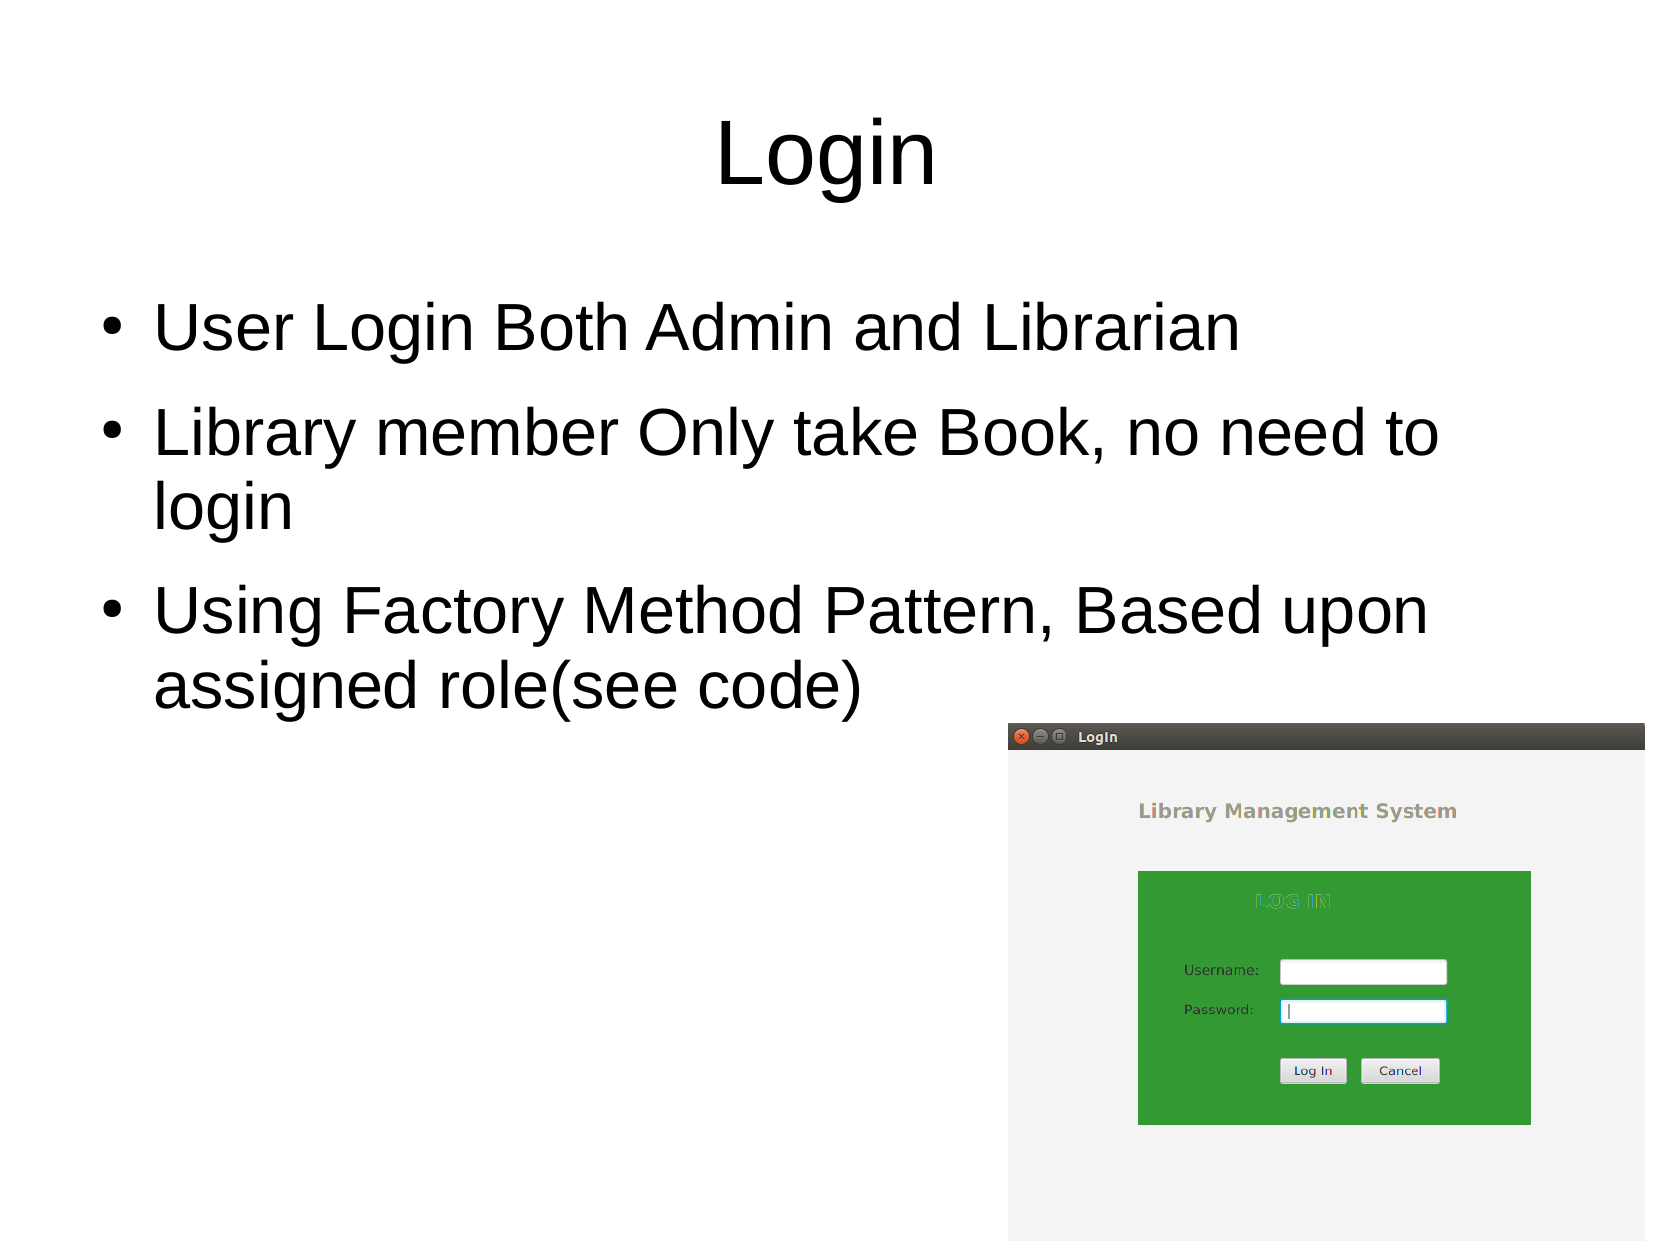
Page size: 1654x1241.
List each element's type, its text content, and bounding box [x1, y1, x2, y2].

title Login [82, 49, 1571, 257]
picture [1008, 723, 1645, 1241]
list User Login Both Admin and Librarian Library member Only take Book, no need to login Using Factory Method Pattern, Based upon assigned role(see code) [82, 290, 1571, 1010]
